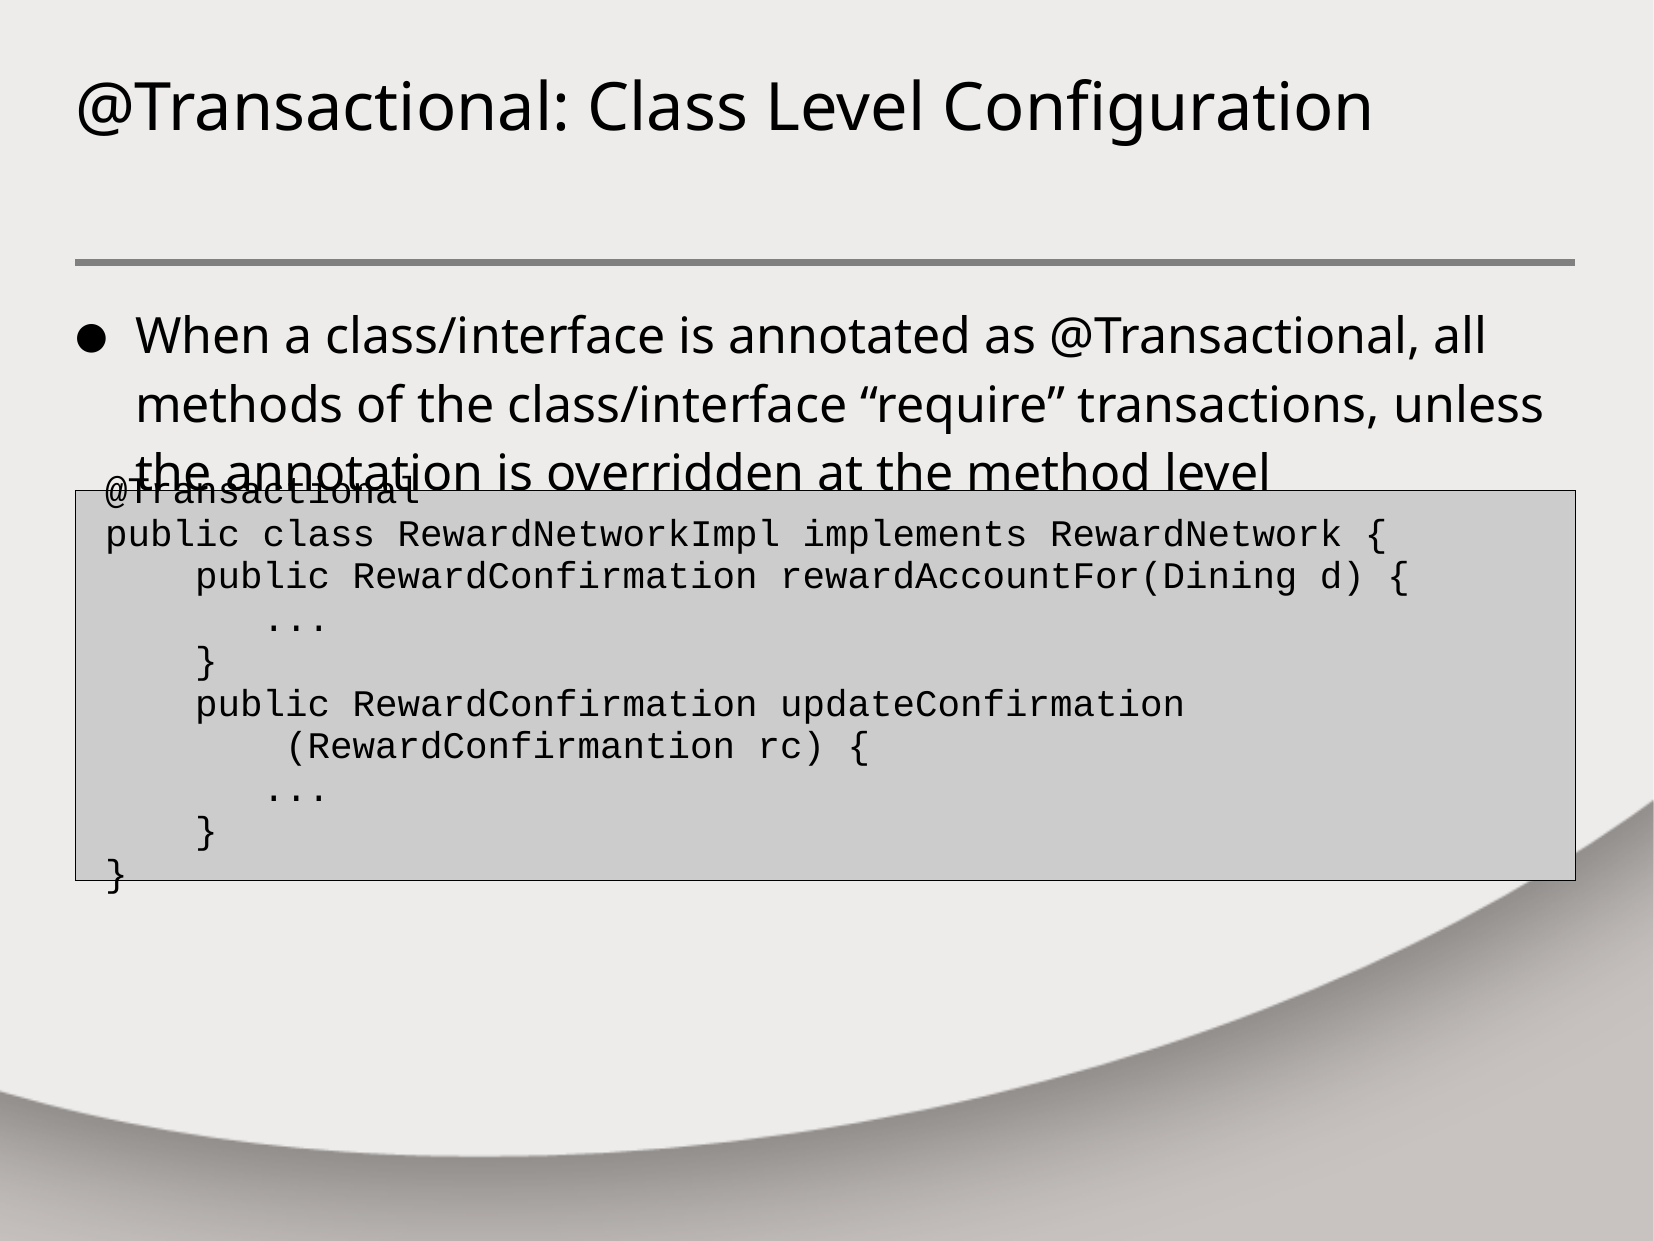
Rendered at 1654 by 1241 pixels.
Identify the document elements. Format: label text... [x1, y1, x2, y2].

title @Transactional: Class Level Configuration [75, 75, 1576, 226]
list When a class/interface is annotated as @Transactional, all methods of the class/interface “require” transactions, unless the annotation is overridden at the method level [75, 881, 1576, 1163]
list When a class/interface is annotated as @Transactional, all methods of the class/interface “require” transactions, unless the annotation is overridden at the method level [75, 300, 1576, 490]
picture [0, 0, 1654, 1241]
text_box @Transactional public class RewardNetworkImpl implements RewardNetwork { public RewardConfirmation rewardAccountFor(Dining d) { ... } public RewardConfirmation updateConfirmation (RewardConfirmantion rc) { ... } } [75, 490, 1576, 881]
